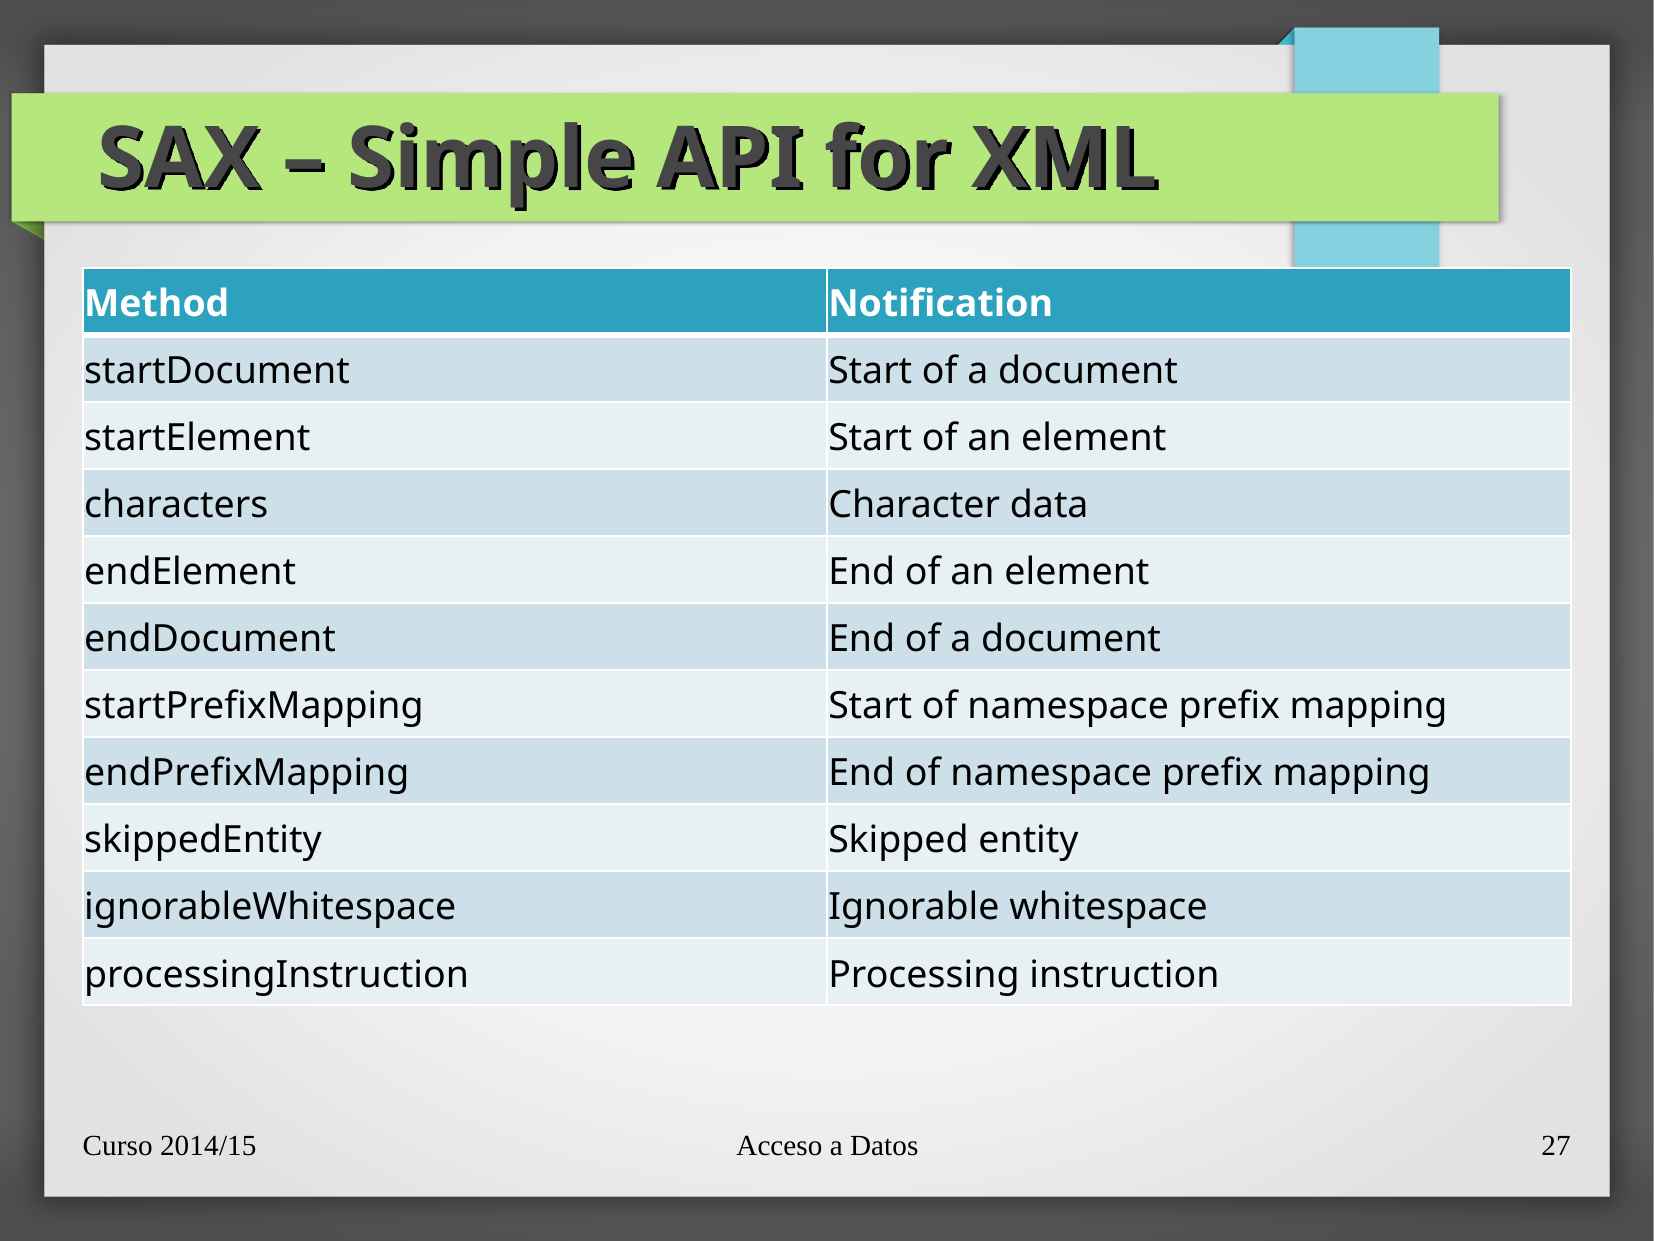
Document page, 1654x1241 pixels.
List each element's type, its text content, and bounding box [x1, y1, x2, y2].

table_cell Skipped entity [828, 805, 1570, 870]
table_cell processingInstruction [84, 939, 826, 1004]
table_cell endDocument [84, 604, 826, 669]
table_cell skippedEntity [84, 805, 826, 870]
table_cell startElement [84, 403, 826, 468]
table_cell Start of a document [828, 338, 1570, 401]
table_cell endElement [84, 537, 826, 602]
table_cell Start of an element [828, 403, 1570, 468]
table_cell End of a document [828, 604, 1570, 669]
picture [0, 0, 1654, 1241]
title SAX – Simple API for XML [82, 49, 1571, 257]
table_cell startDocument [84, 338, 826, 401]
table_cell ignorableWhitespace [84, 872, 826, 937]
table_cell Processing instruction [828, 939, 1570, 1004]
table_cell Character data [828, 470, 1570, 535]
table_cell startPrefixMapping [84, 671, 826, 736]
table_cell Start of namespace prefix mapping [828, 671, 1570, 736]
table_cell endPrefixMapping [84, 738, 826, 803]
table_header Method [84, 269, 826, 332]
table_cell characters [84, 470, 826, 535]
table_cell End of an element [828, 537, 1570, 602]
table_cell End of namespace prefix mapping [828, 738, 1570, 803]
table_cell Ignorable whitespace [828, 872, 1570, 937]
table_header Notification [828, 269, 1570, 332]
